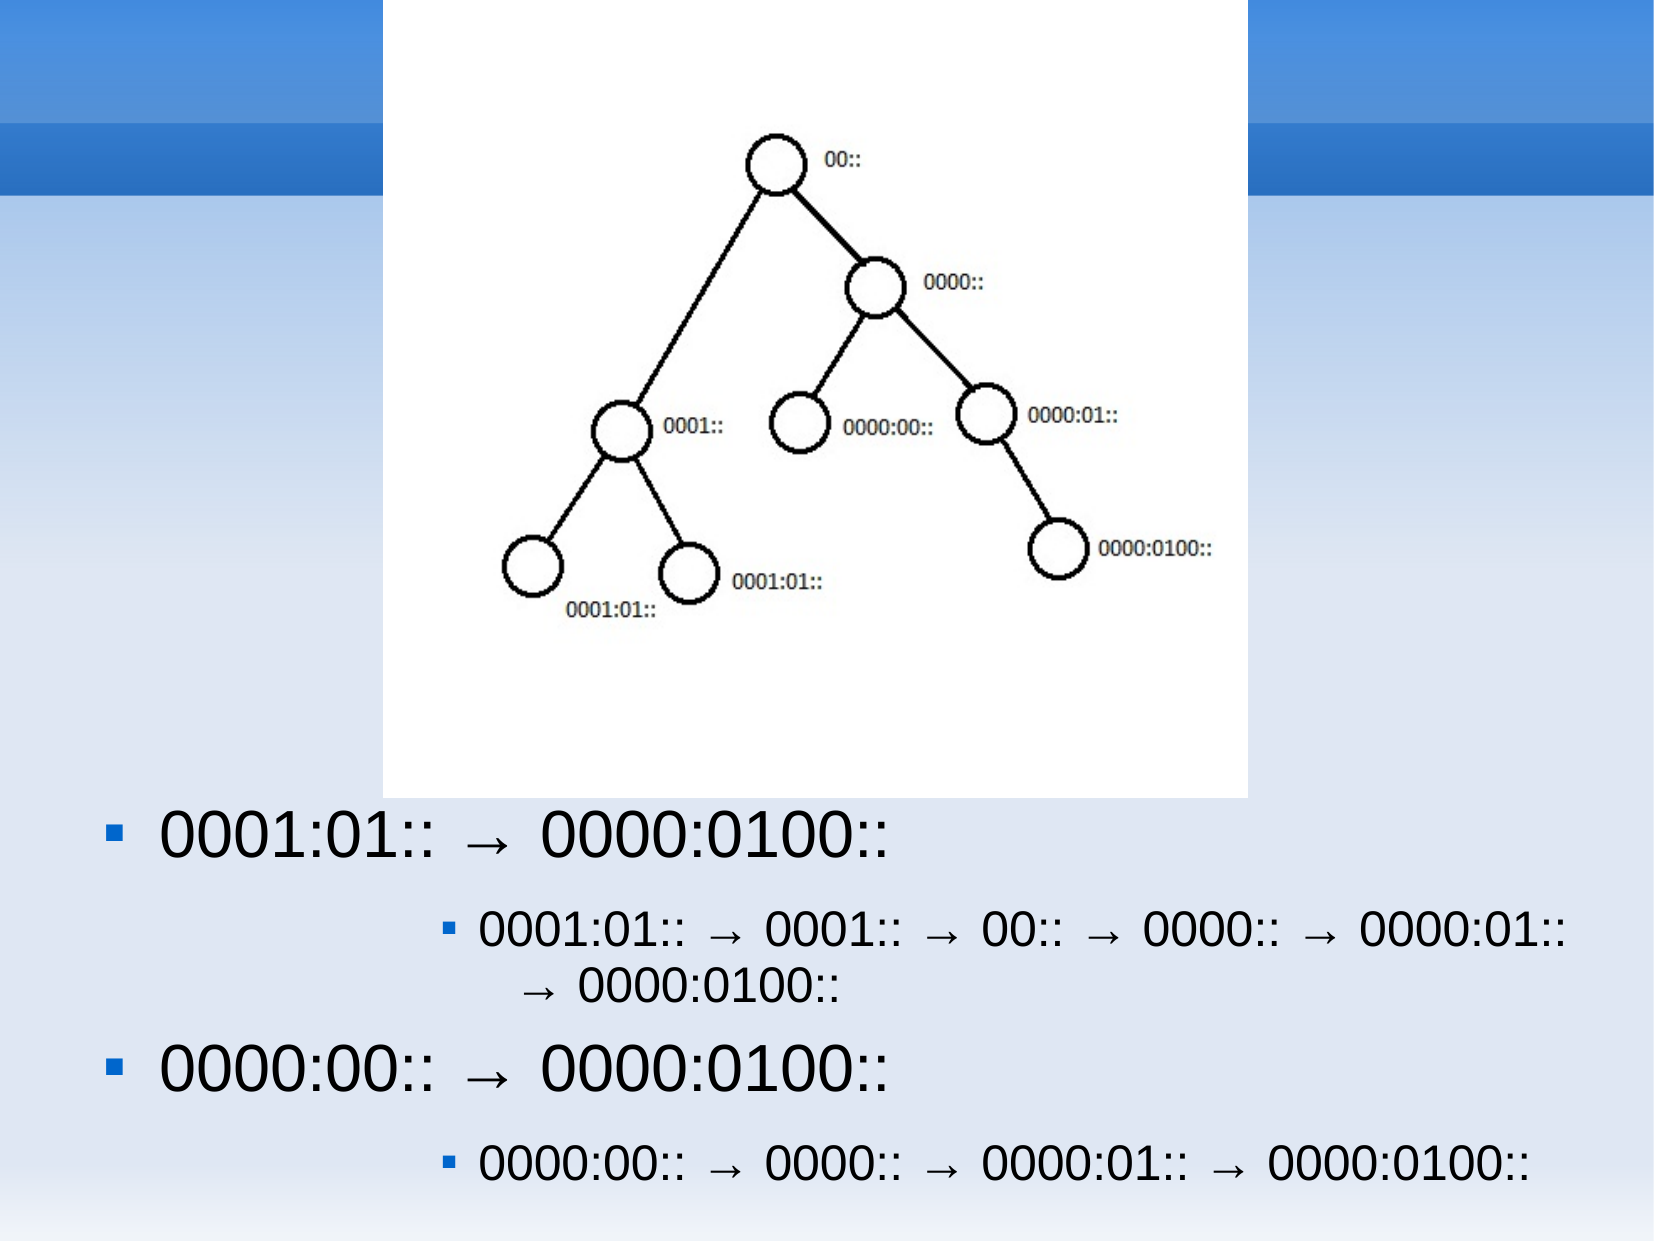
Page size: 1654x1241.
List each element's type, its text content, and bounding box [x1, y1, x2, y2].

list 0001:01:: → 0000:0100:: 0001:01:: → 0001:: → 00:: → 0000:: → 0000:01:: → 0000:0100:: 0000:00:: → 0000:0100:: 0000:00:: → 0000:: → 0000:01:: → 0000:0100:: [88, 797, 1577, 1241]
picture [0, 0, 1654, 1241]
